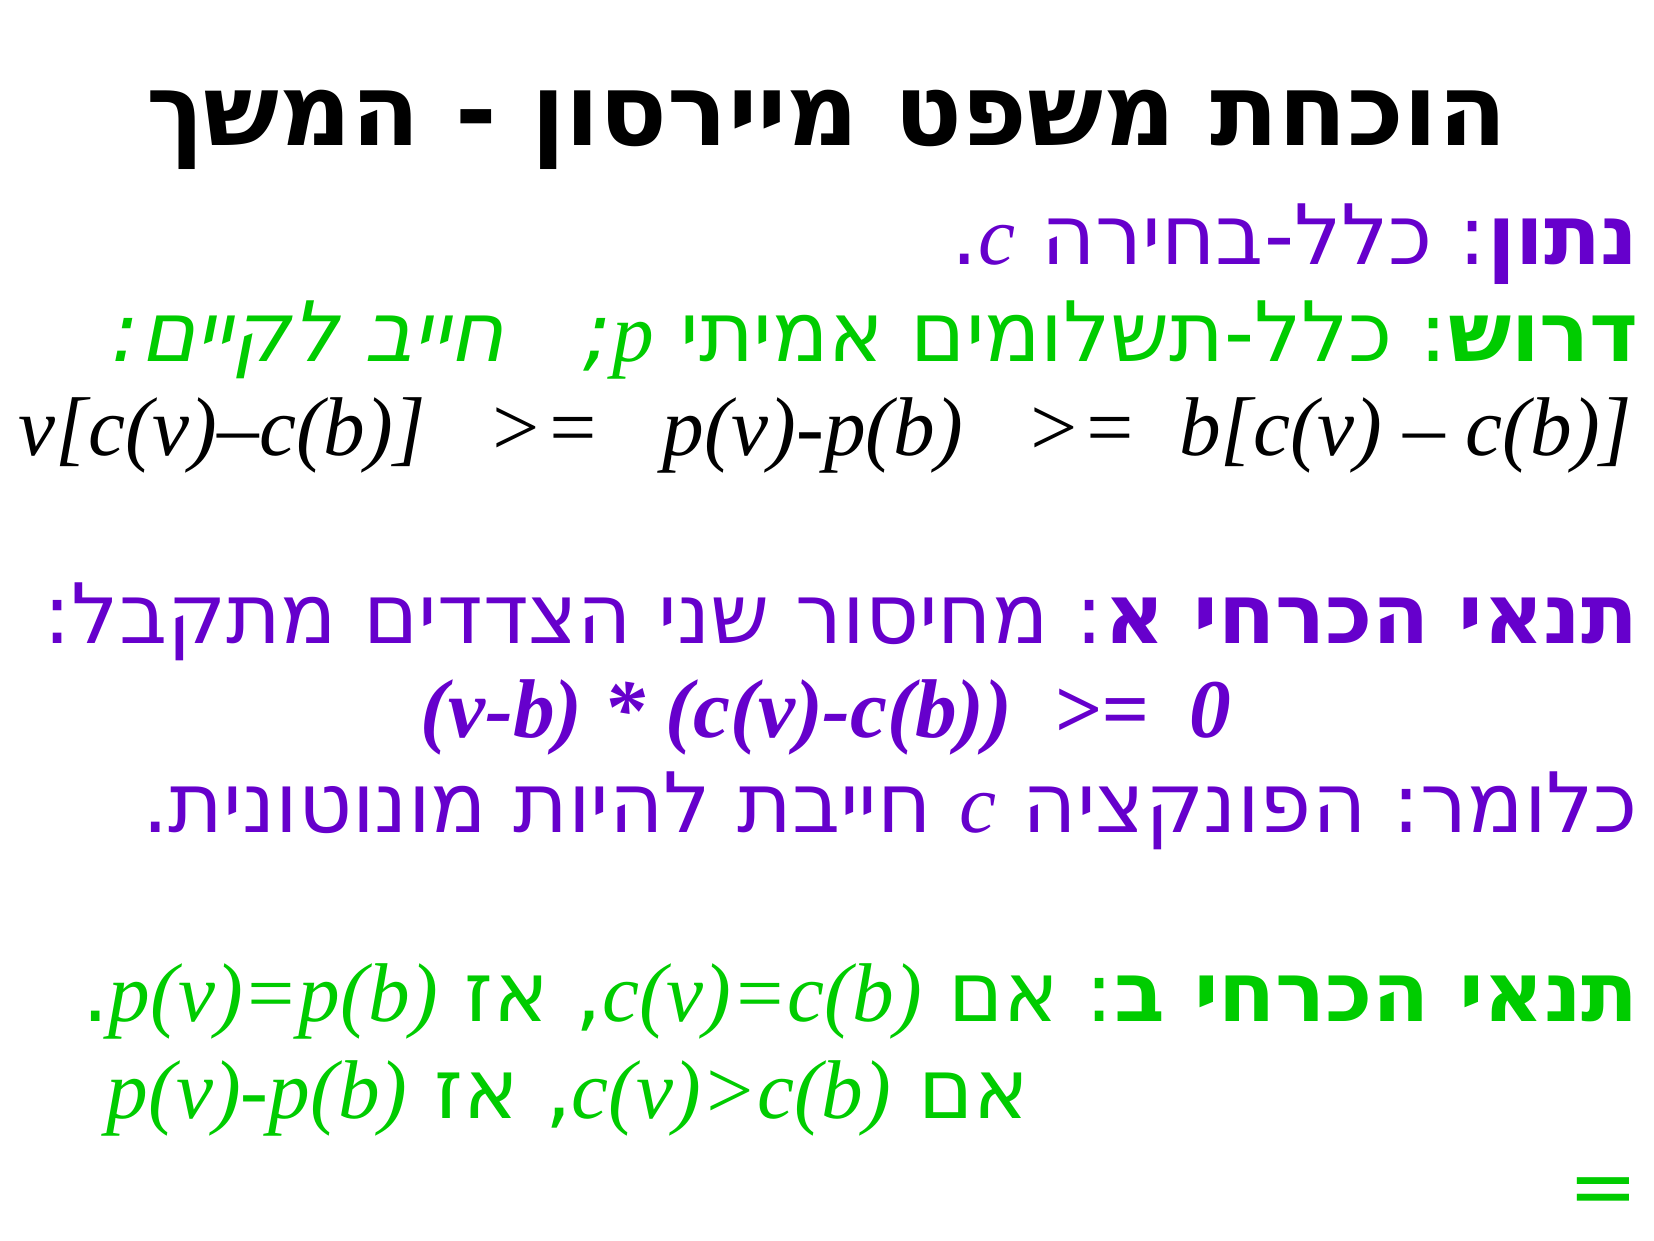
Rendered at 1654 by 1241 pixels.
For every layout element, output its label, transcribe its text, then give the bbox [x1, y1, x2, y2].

title הוכחת משפט מיירסון - המשך [0, 21, 1654, 180]
text_box נתון: כלל-בחירה c. דרוש: כלל-תשלומים אמיתי p; חייב לקיים: v[c(v)–c(b)] >= p(v)-p(b) >= b[c(v) – c(b)] תנאי הכרחי א: מחיסור שני הצדדים מתקבל: (v-b) * (c(v)-c(b)) >= 0 כלומר: הפונקציה c חייבת להיות מונוטונית. תנאי הכרחי ב: אם c(v)=c(b), אז p(v)=p(b). אם c(v)>c(b), אז p(v)-p(b) = ערך שבו c מתחלפת מ-0 ל-1. [0, 180, 1654, 1239]
